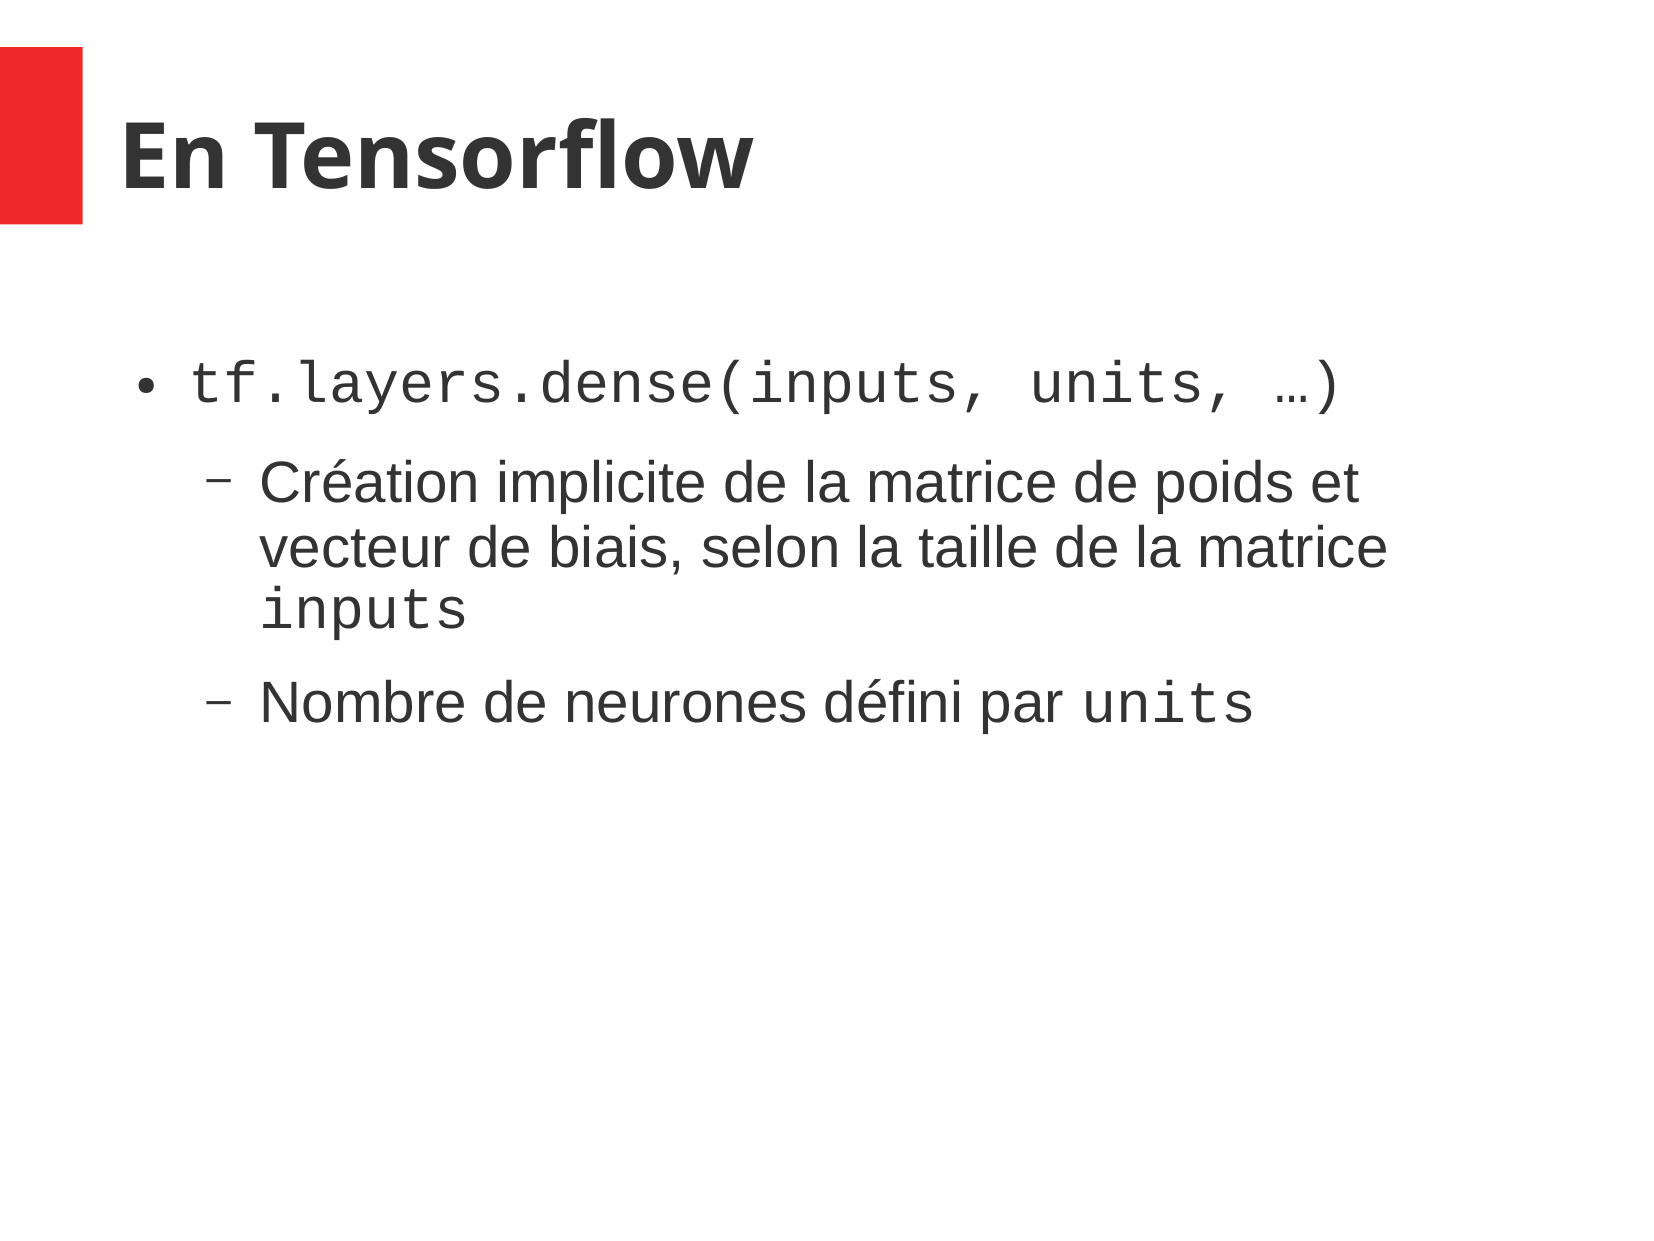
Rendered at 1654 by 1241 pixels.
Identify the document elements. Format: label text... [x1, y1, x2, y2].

list tf.layers.dense(inputs, units, …) Création implicite de la matrice de poids et vecteur de biais, selon la taille de la matrice inputs Nombre de neurones défini par units [118, 354, 1536, 1074]
title En Tensorflow [118, 49, 1571, 257]
